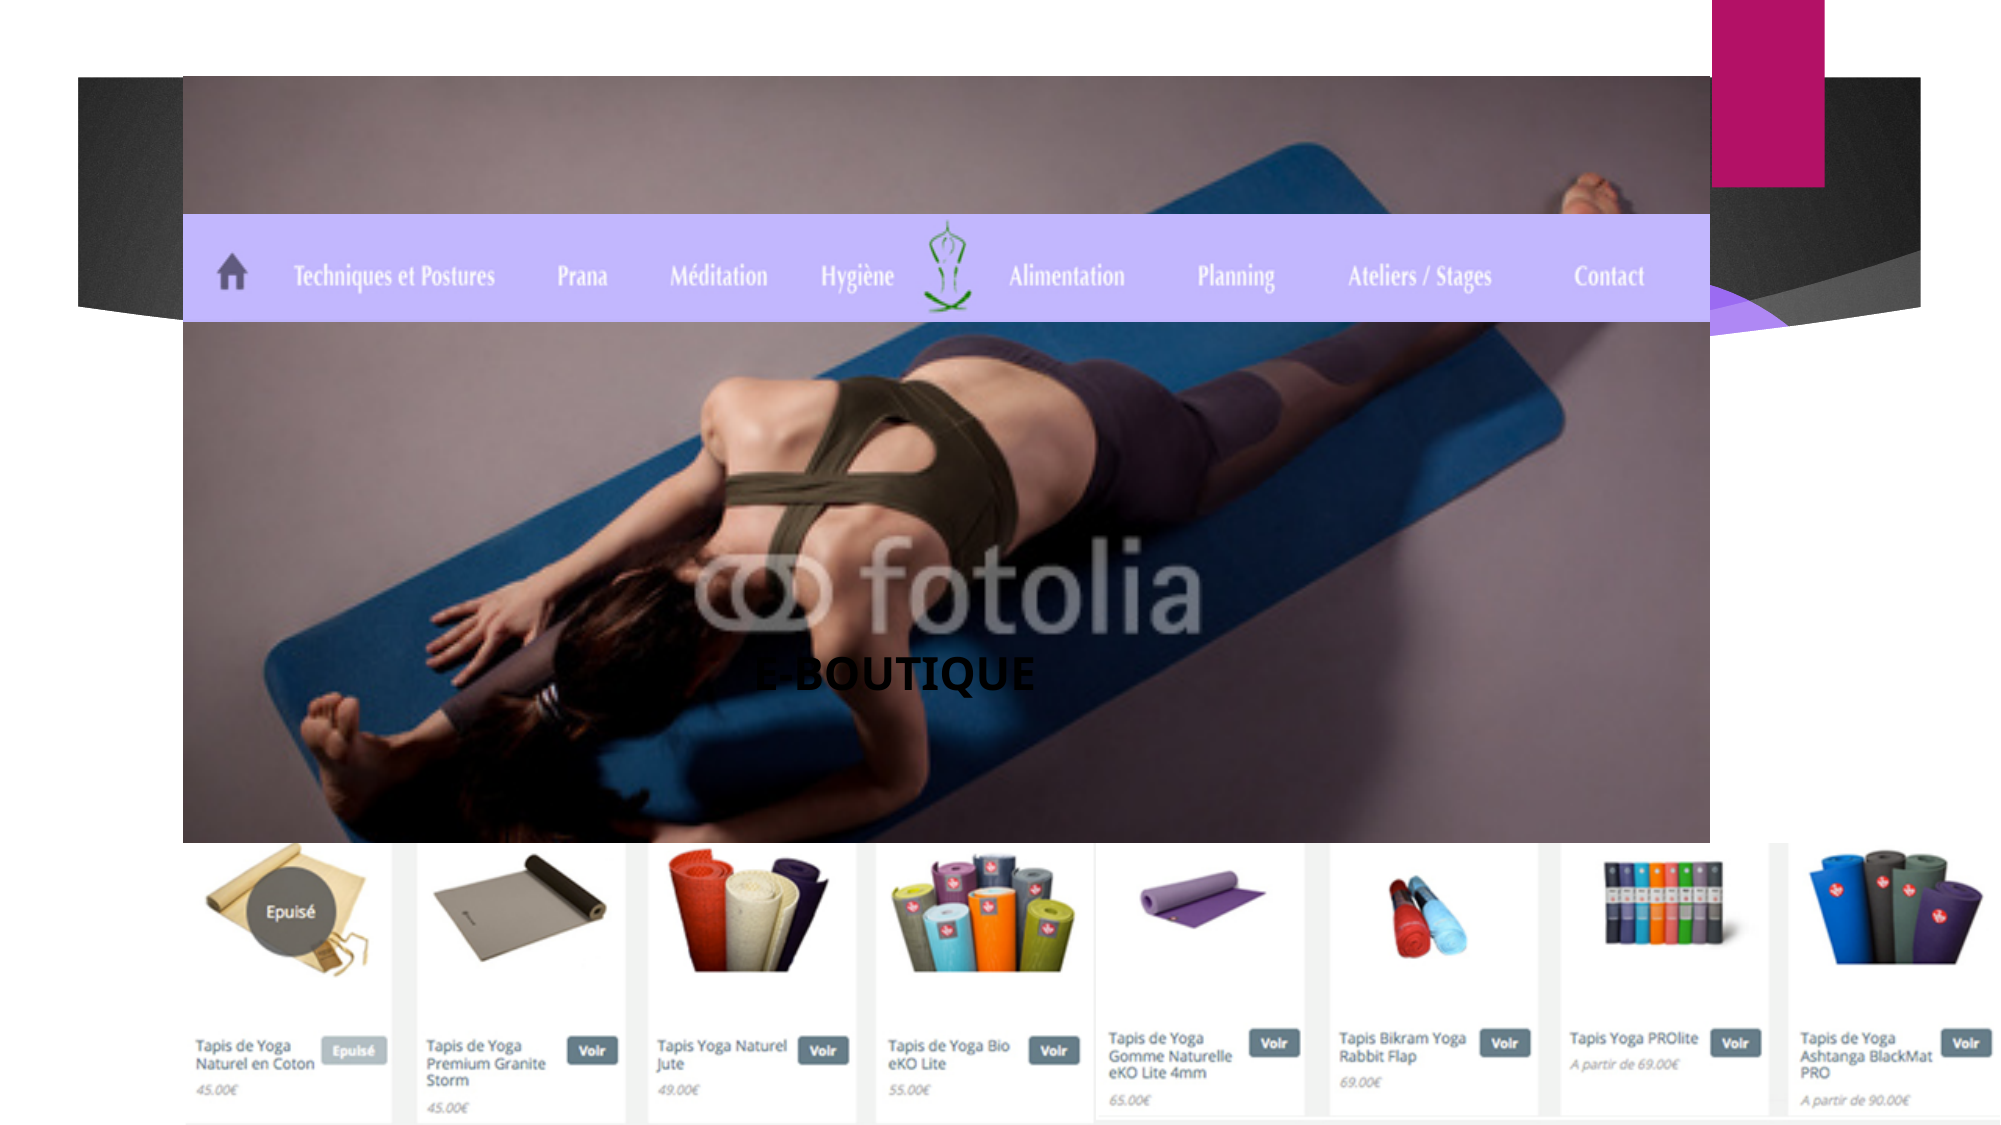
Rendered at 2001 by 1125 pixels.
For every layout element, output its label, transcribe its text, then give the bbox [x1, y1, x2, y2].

text_box E-BOUTIQUE [738, 637, 1062, 707]
picture [79, 76, 2000, 1125]
